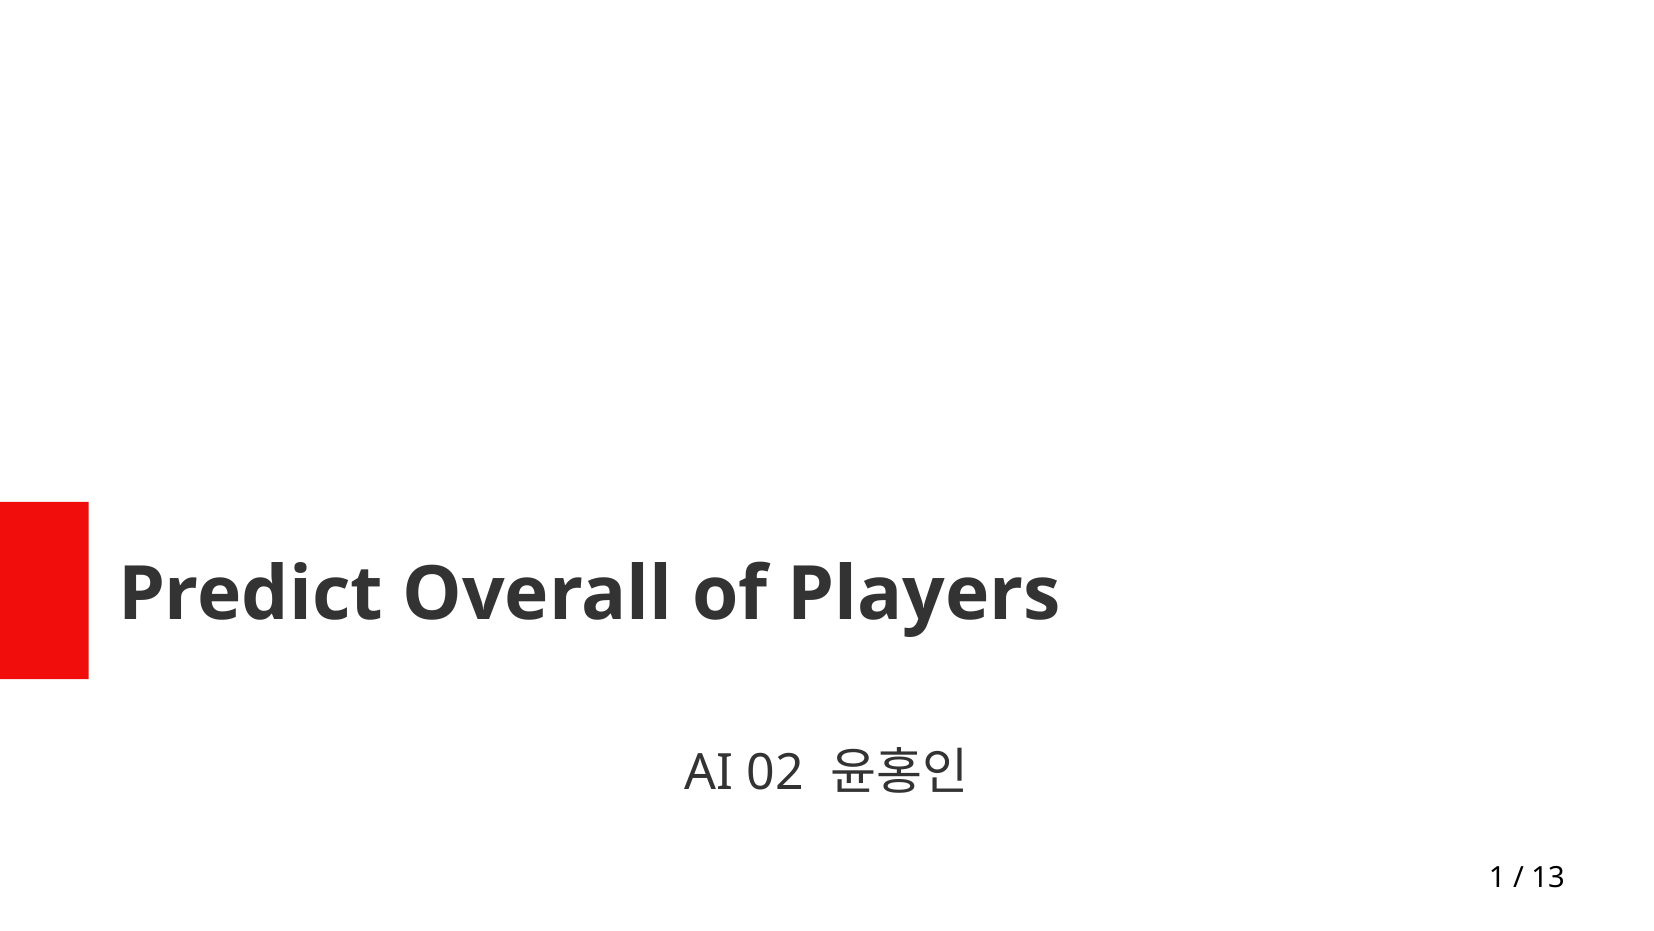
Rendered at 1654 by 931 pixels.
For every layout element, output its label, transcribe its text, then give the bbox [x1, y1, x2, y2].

subtitle AI 02 윤홍인 [118, 708, 1536, 827]
title Predict Overall of Players [118, 501, 1536, 680]
